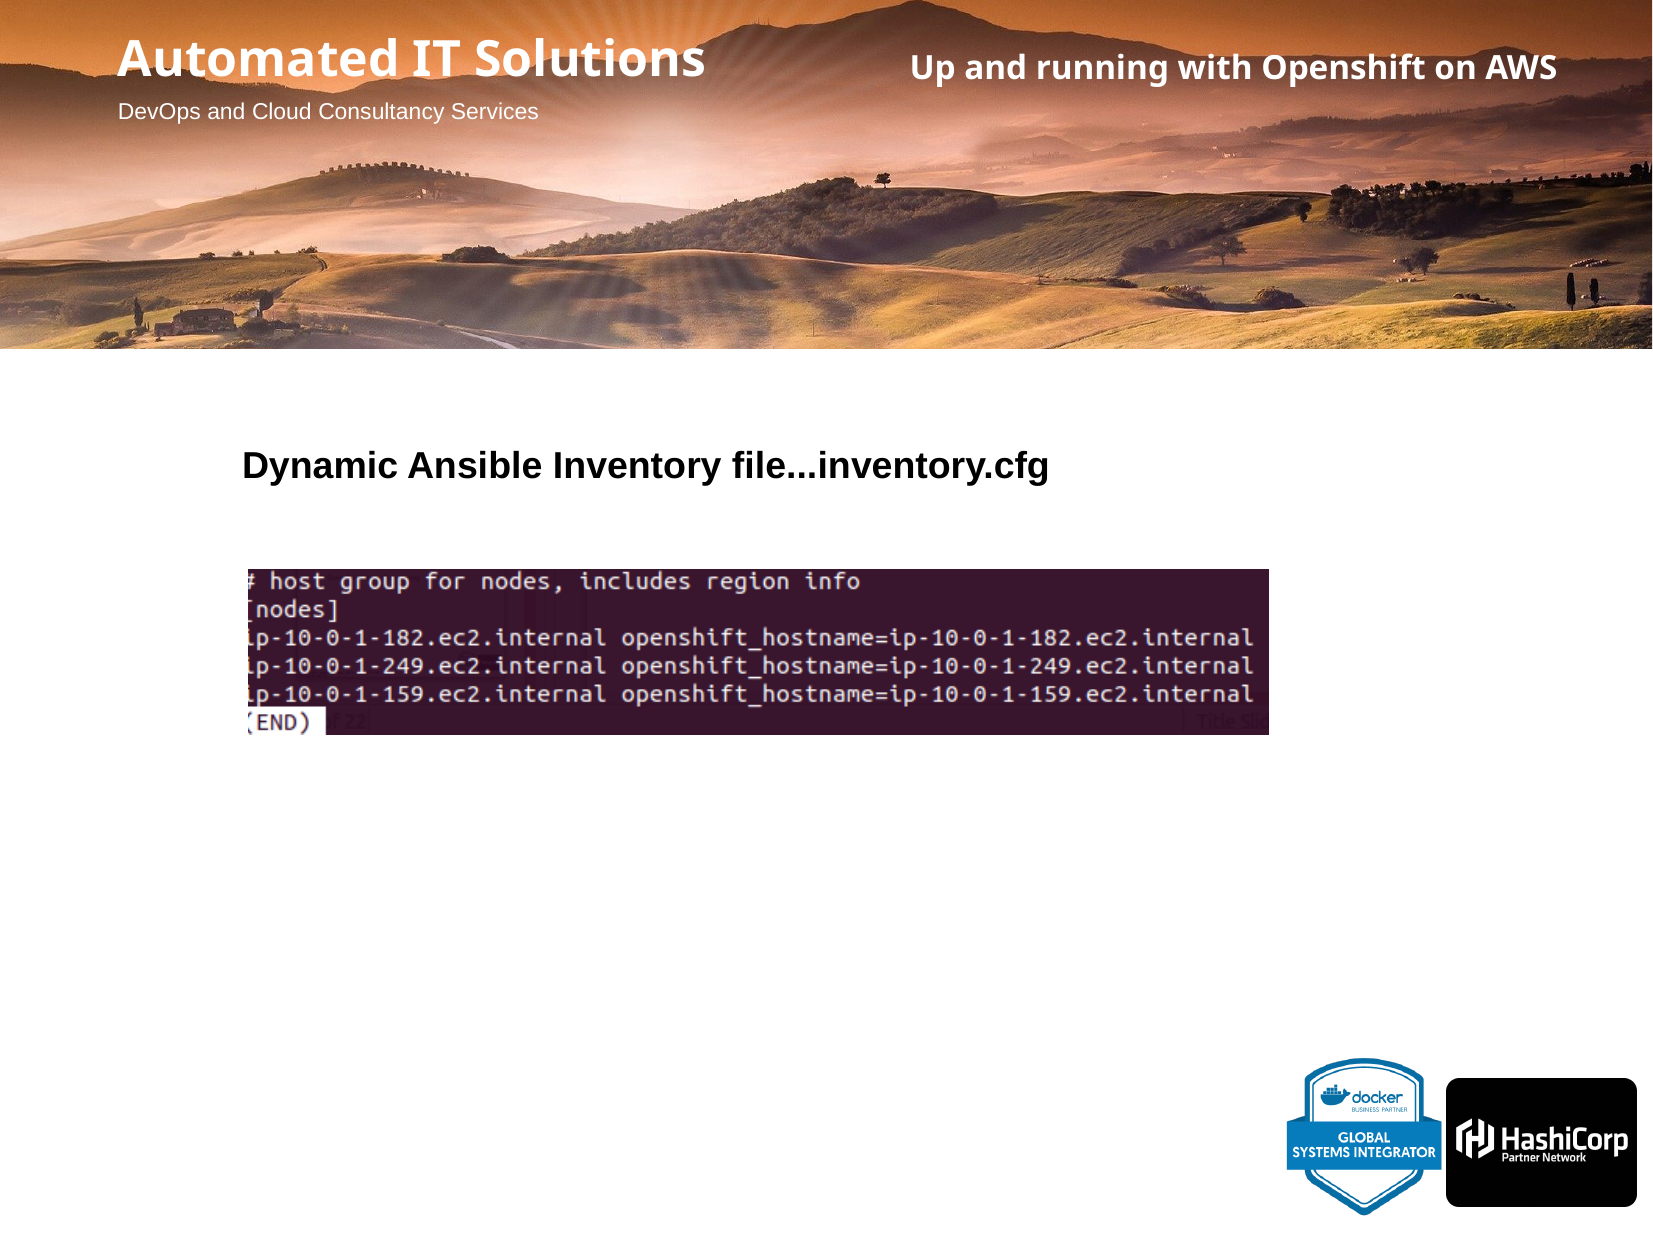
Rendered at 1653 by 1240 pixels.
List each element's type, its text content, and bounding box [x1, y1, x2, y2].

text_box Up and running with Openshift on AWS [885, 46, 1582, 87]
picture [248, 569, 1269, 735]
picture [1517, 1078, 1637, 1207]
text_box [94, 413, 1607, 1240]
text_box Dynamic Ansible Inventory file...inventory.cfg [227, 437, 1453, 945]
picture [0, 0, 1653, 349]
